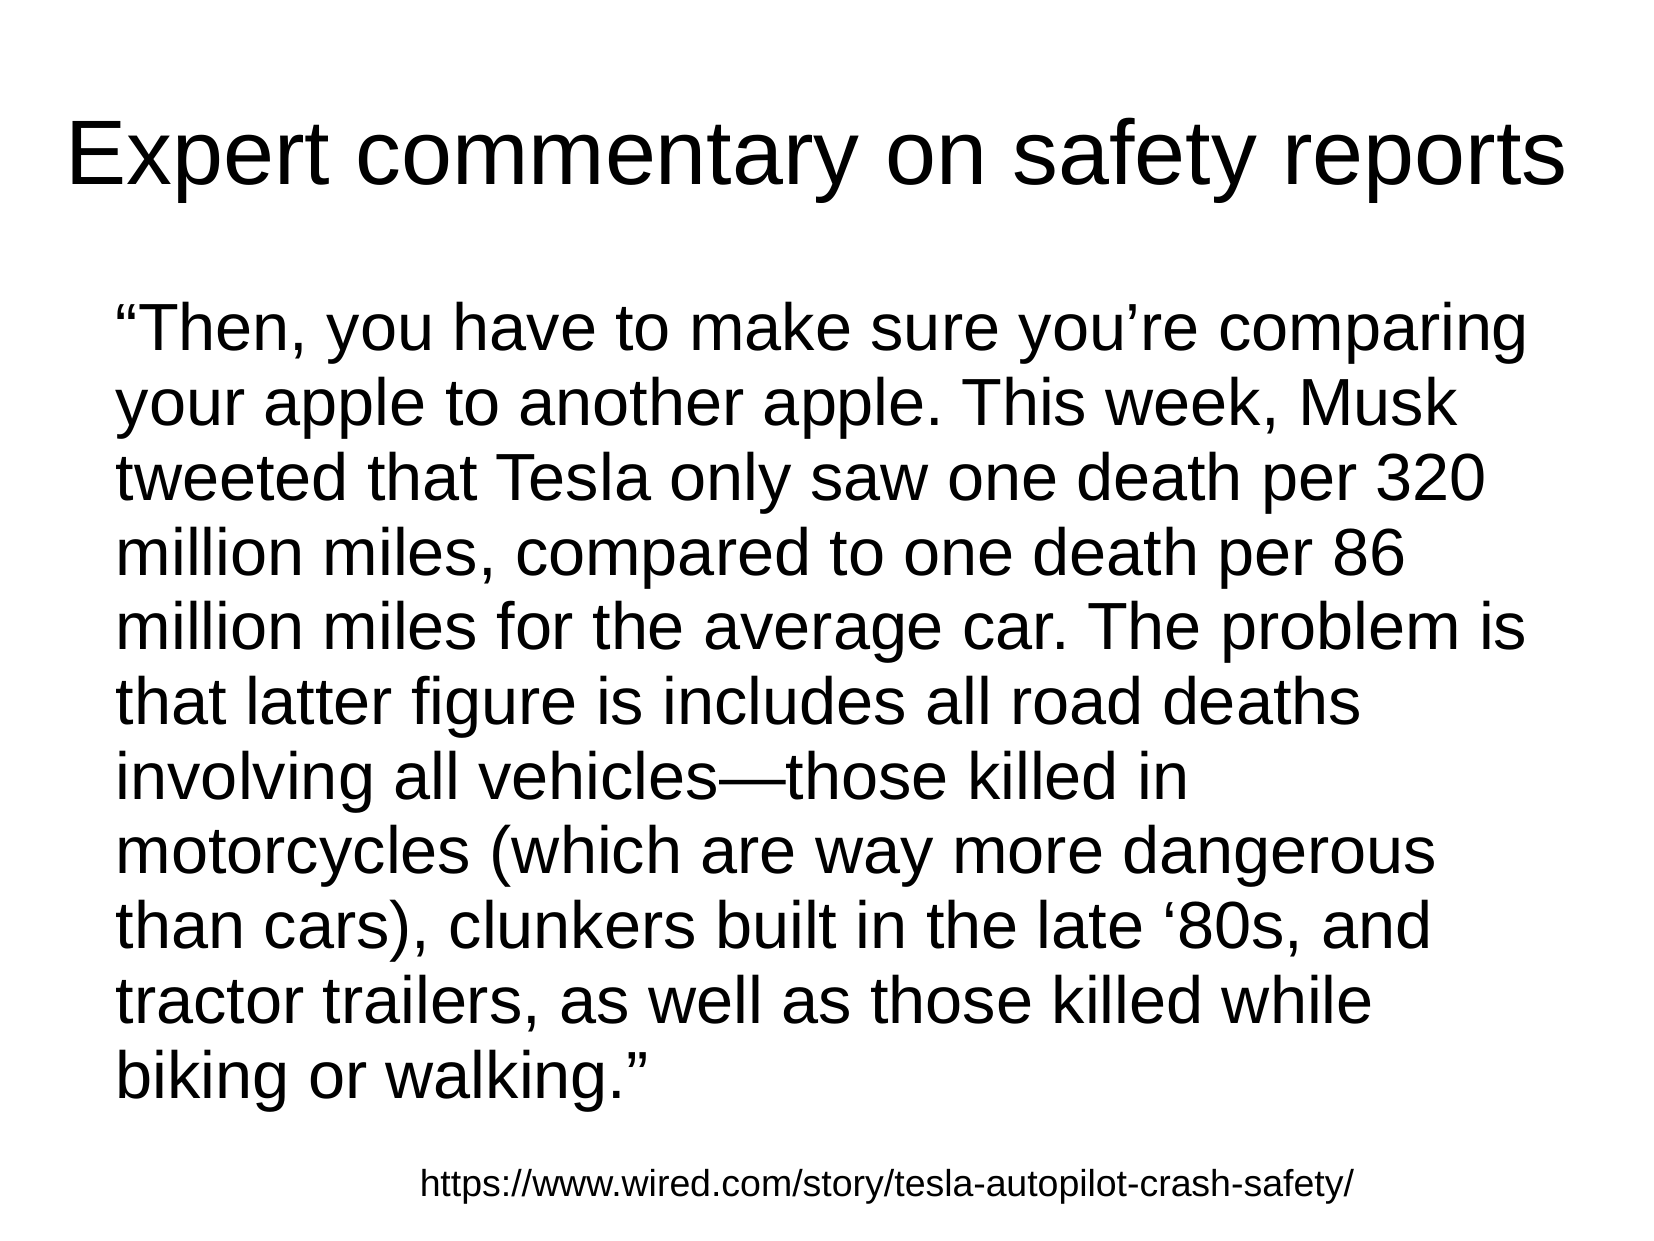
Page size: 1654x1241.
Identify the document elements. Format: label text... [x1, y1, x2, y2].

text_box https://www.wired.com/story/tesla-autopilot-crash-safety/ [405, 1155, 1373, 1212]
title Expert commentary on safety reports [15, 49, 1621, 257]
list “Then, you have to make sure you’re comparing your apple to another apple. This week, Musk tweeted that Tesla only saw one death per 320 million miles, compared to one death per 86 million miles for the average car. The problem is that latter figure is includes all road deaths involving all vehicles—those killed in motorcycles (which are way more dangerous than cars), clunkers built in the late ‘80s, and tractor trailers, as well as those killed while biking or walking.” [45, 290, 1534, 1111]
